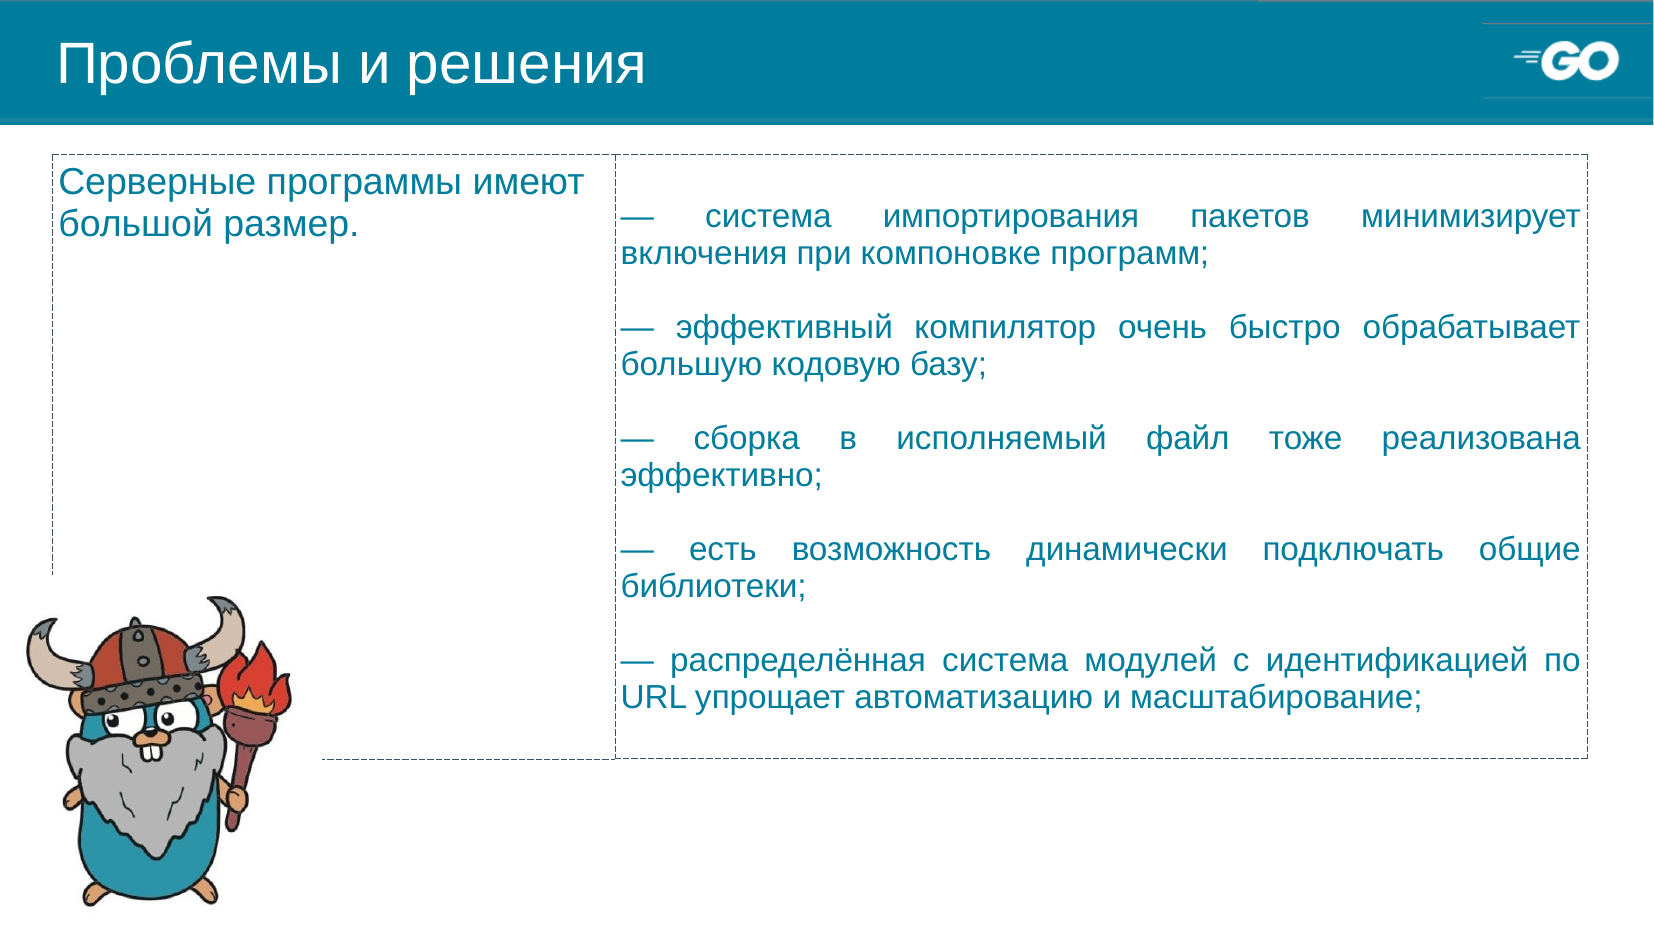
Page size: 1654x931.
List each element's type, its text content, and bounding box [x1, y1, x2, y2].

picture [1542, 41, 1619, 81]
text_box Проблемы и решения [41, 23, 1495, 104]
picture [0, 575, 322, 931]
table_header Серверные программы имеют большой размер. [52, 155, 615, 759]
table_header — система импортирования пакетов минимизирует включения при компоновке программ; — эффективный компилятор очень быстро обрабатывает большую кодовую базу; — сборка в исполняемый файл тоже реализована эффективно; — есть возможность динамически подключать общие библиотеки; — распределённая система модулей с идентификацией по URL упрощает автоматизацию и масштабирование; [615, 155, 1588, 759]
